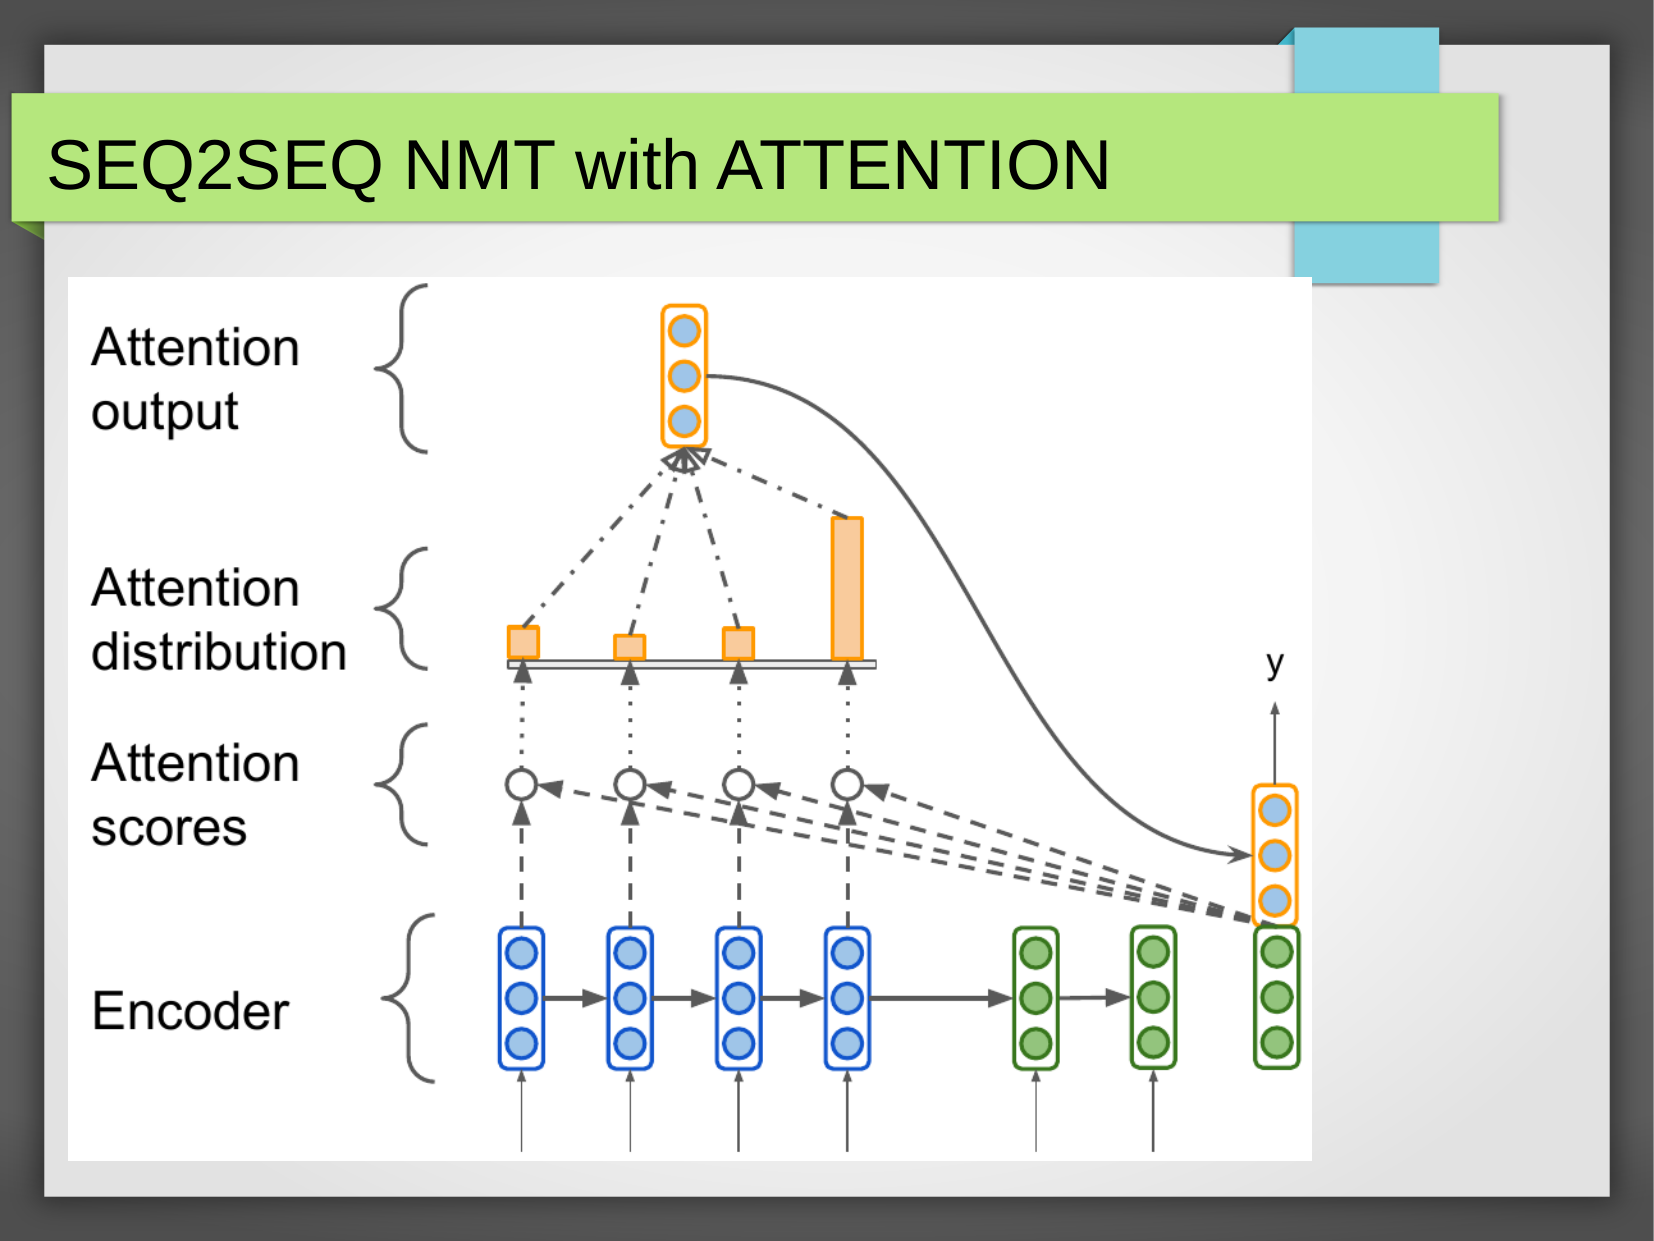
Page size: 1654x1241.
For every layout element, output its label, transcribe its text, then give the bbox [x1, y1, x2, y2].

picture [0, 0, 1654, 1241]
title SEQ2SEQ NMT with ATTENTION [46, 125, 1441, 206]
